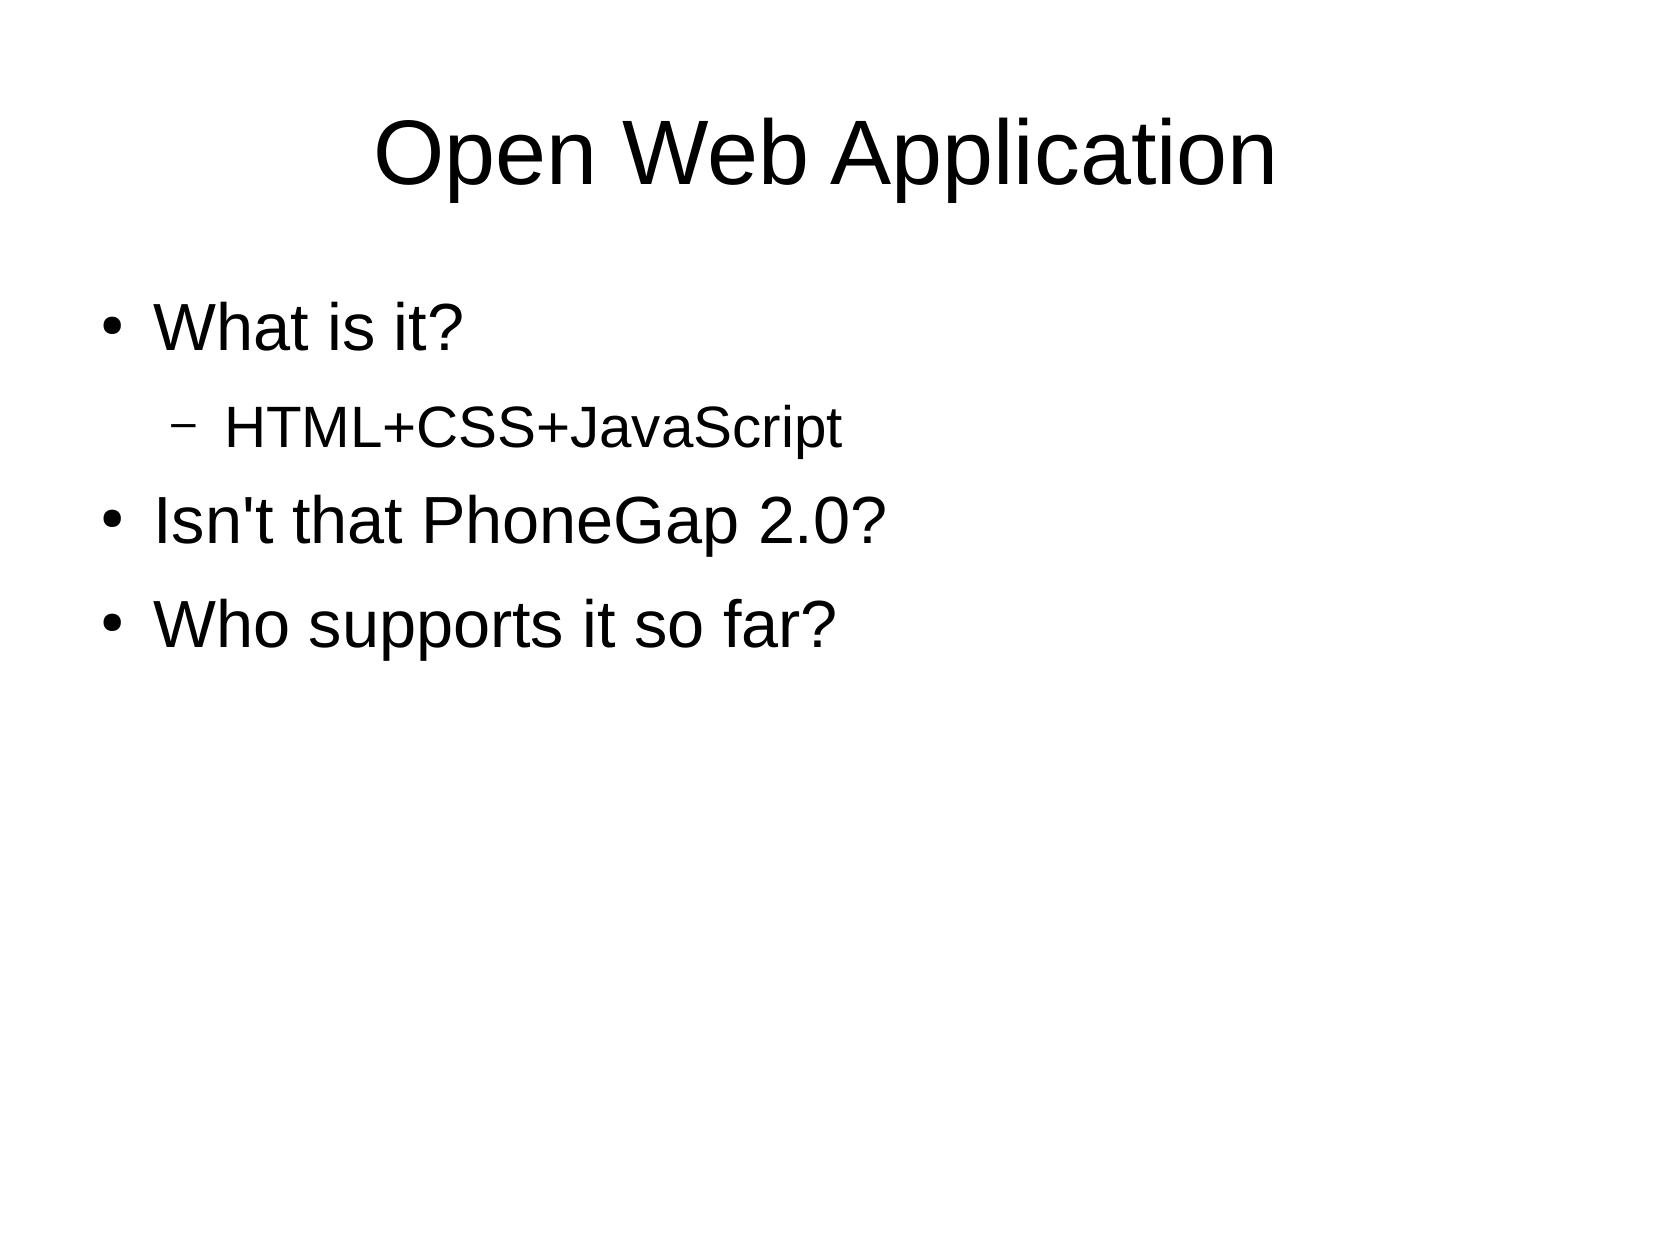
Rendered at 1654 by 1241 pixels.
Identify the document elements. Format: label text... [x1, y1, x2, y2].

title Open Web Application [82, 49, 1571, 257]
list What is it? HTML+CSS+JavaScript Isn't that PhoneGap 2.0? Who supports it so far? [82, 290, 1538, 1010]
